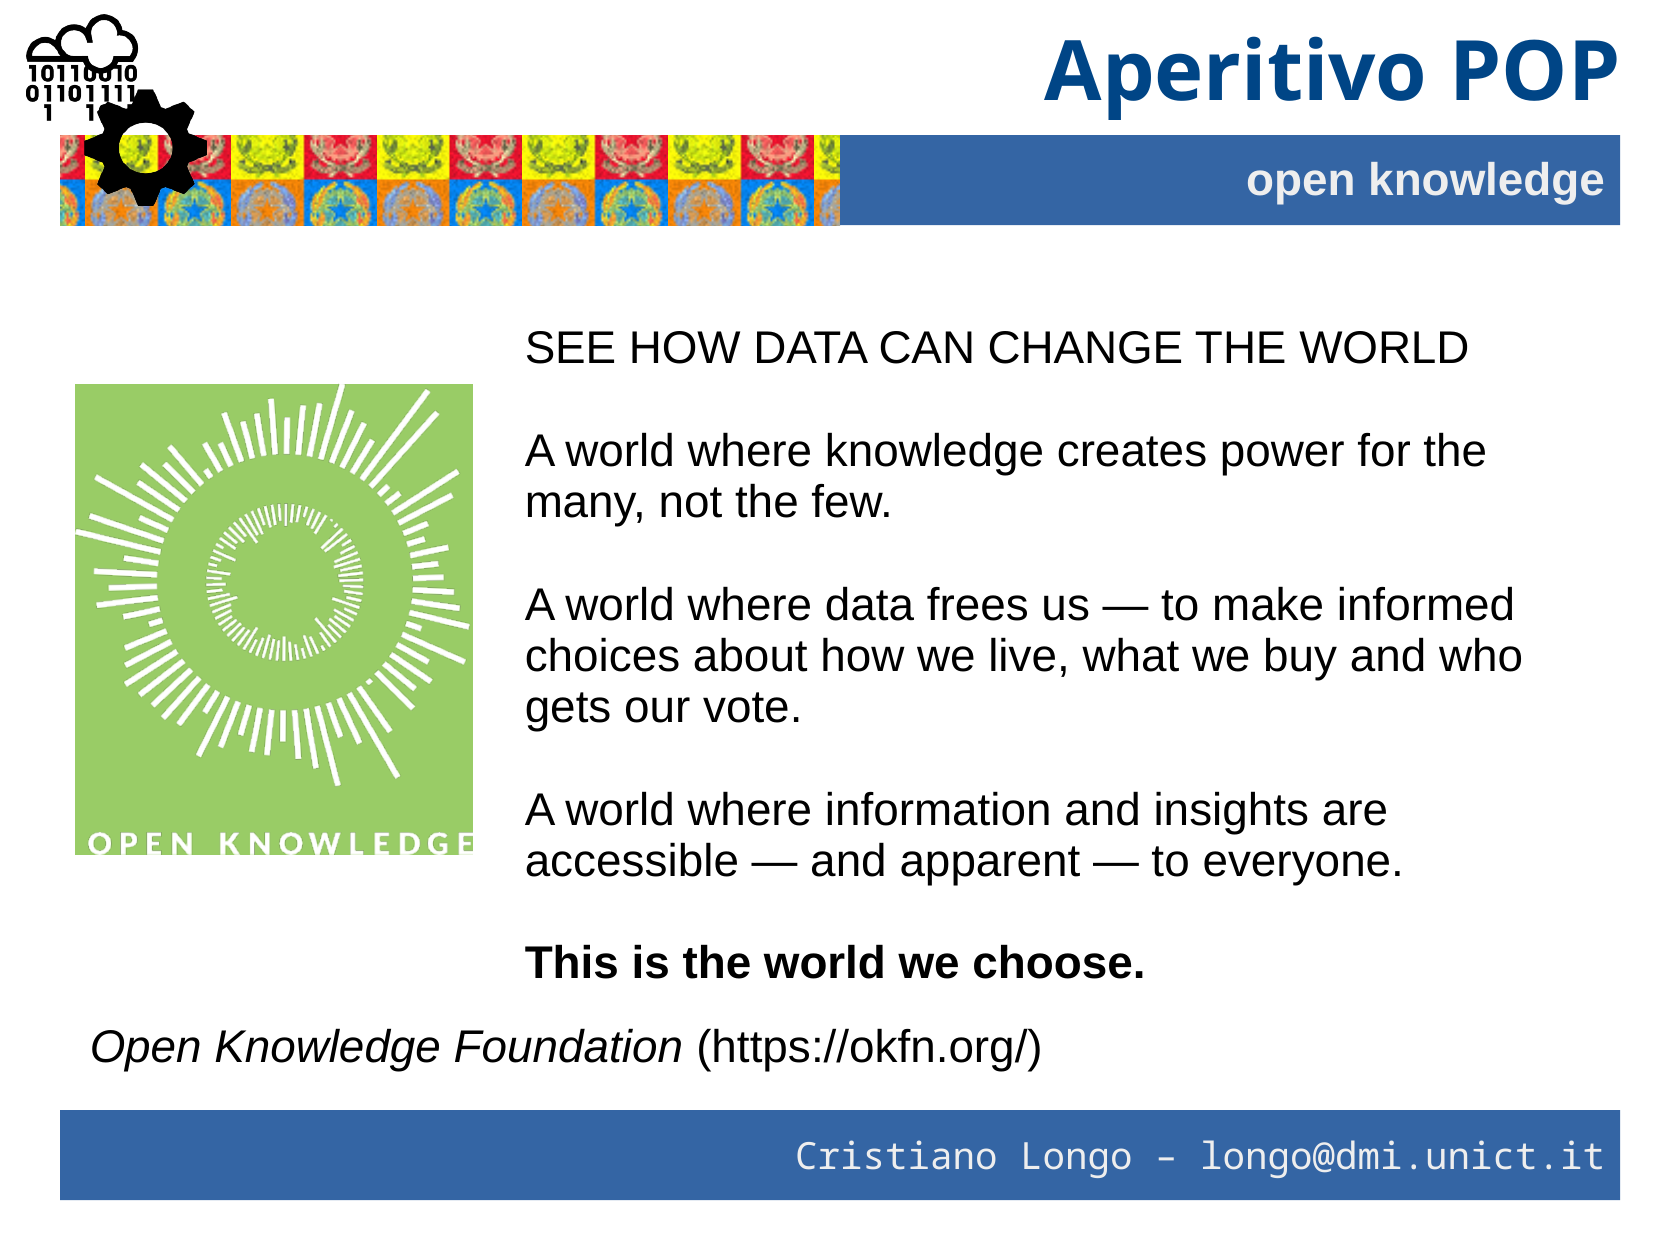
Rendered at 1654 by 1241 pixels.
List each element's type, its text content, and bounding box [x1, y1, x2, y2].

text_box SEE HOW DATA CAN CHANGE THE WORLD A world where knowledge creates power for the many, not the few. A world where data frees us — to make informed choices about how we live, what we buy and who gets our vote. A world where information and insights are accessible — and apparent — to everyone. This is the world we choose. [510, 314, 1591, 997]
picture [75, 383, 473, 856]
picture [26, 14, 207, 206]
text_box Open Knowledge Foundation (https://okfn.org/) [75, 1013, 1246, 1080]
text_box [60, 135, 840, 226]
text_box open knowledge [840, 135, 1621, 226]
text_box Aperitivo POP [982, 4, 1636, 124]
text_box Cristiano Longo – longo@dmi.unict.it [60, 1110, 1621, 1201]
